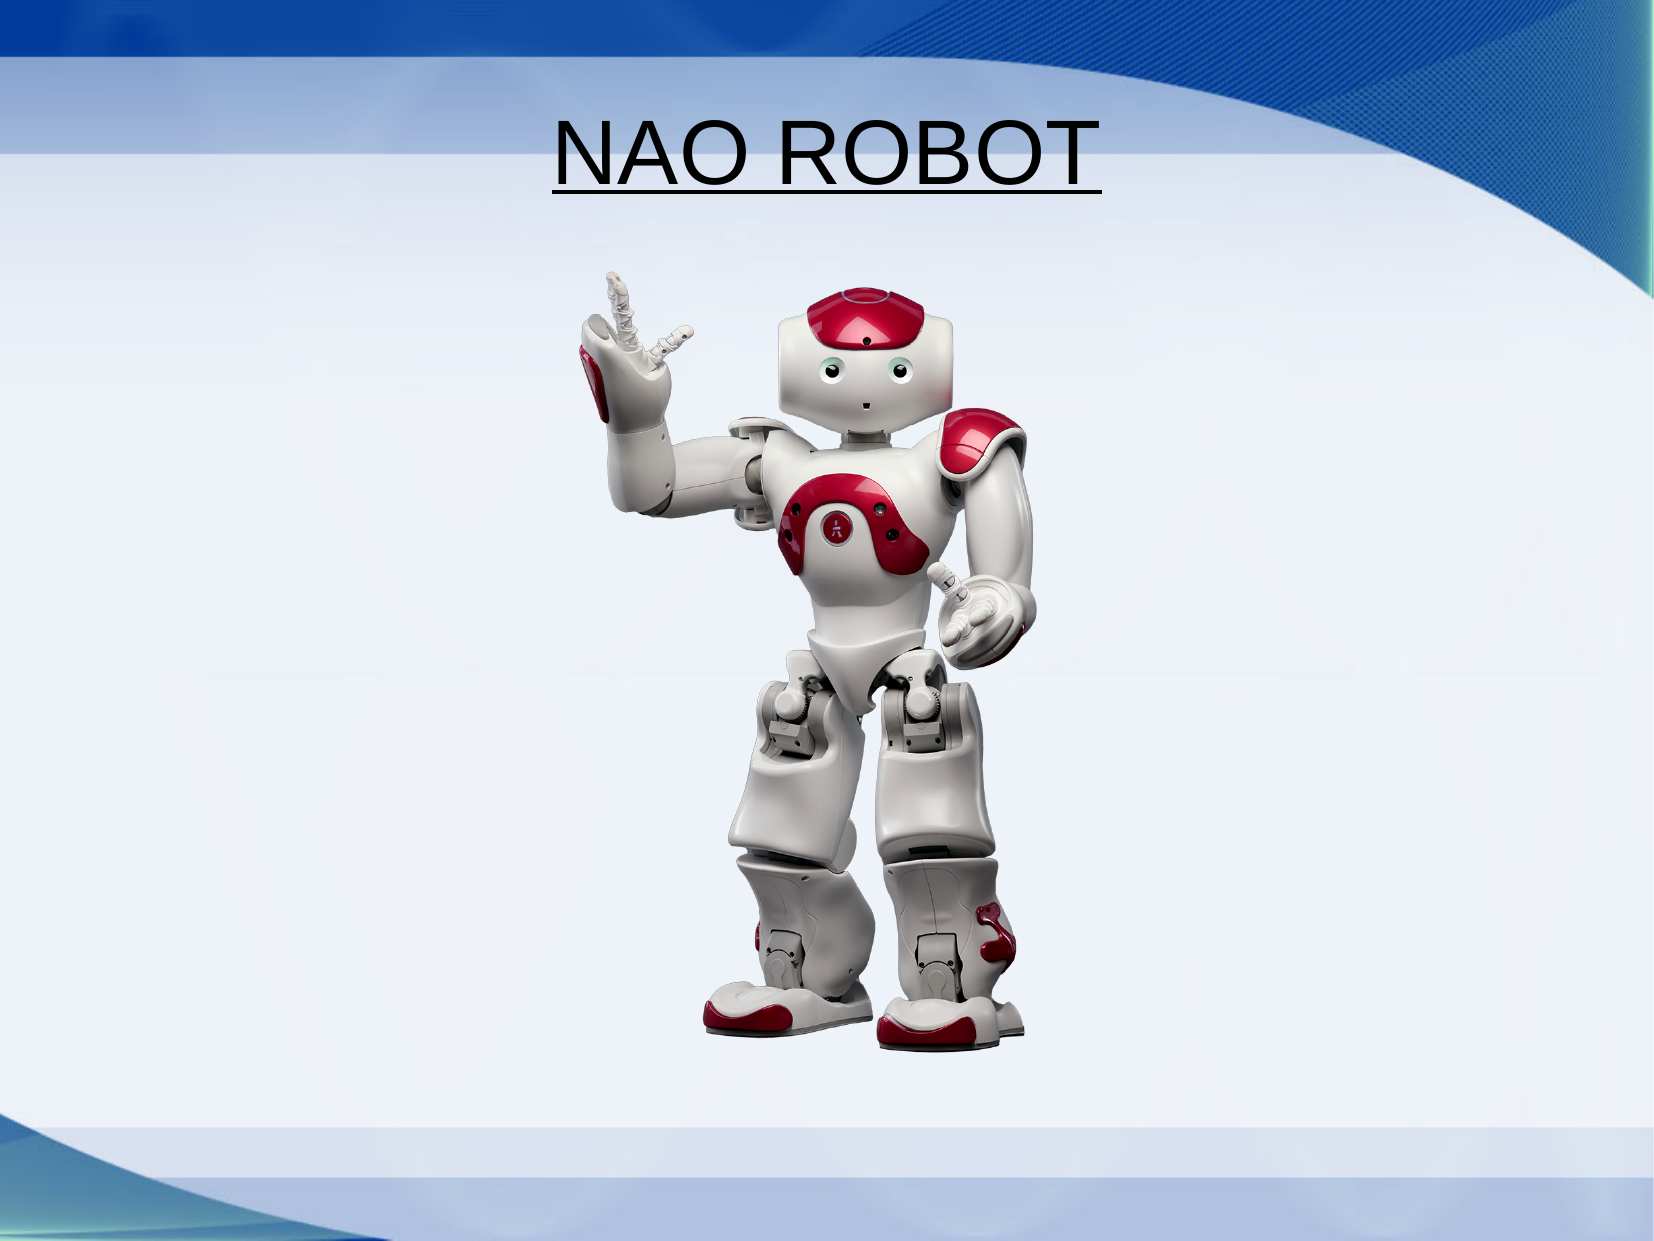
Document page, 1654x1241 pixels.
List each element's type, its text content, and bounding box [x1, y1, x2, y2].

picture [0, 0, 1654, 1241]
title NAO ROBOT [82, 49, 1571, 257]
